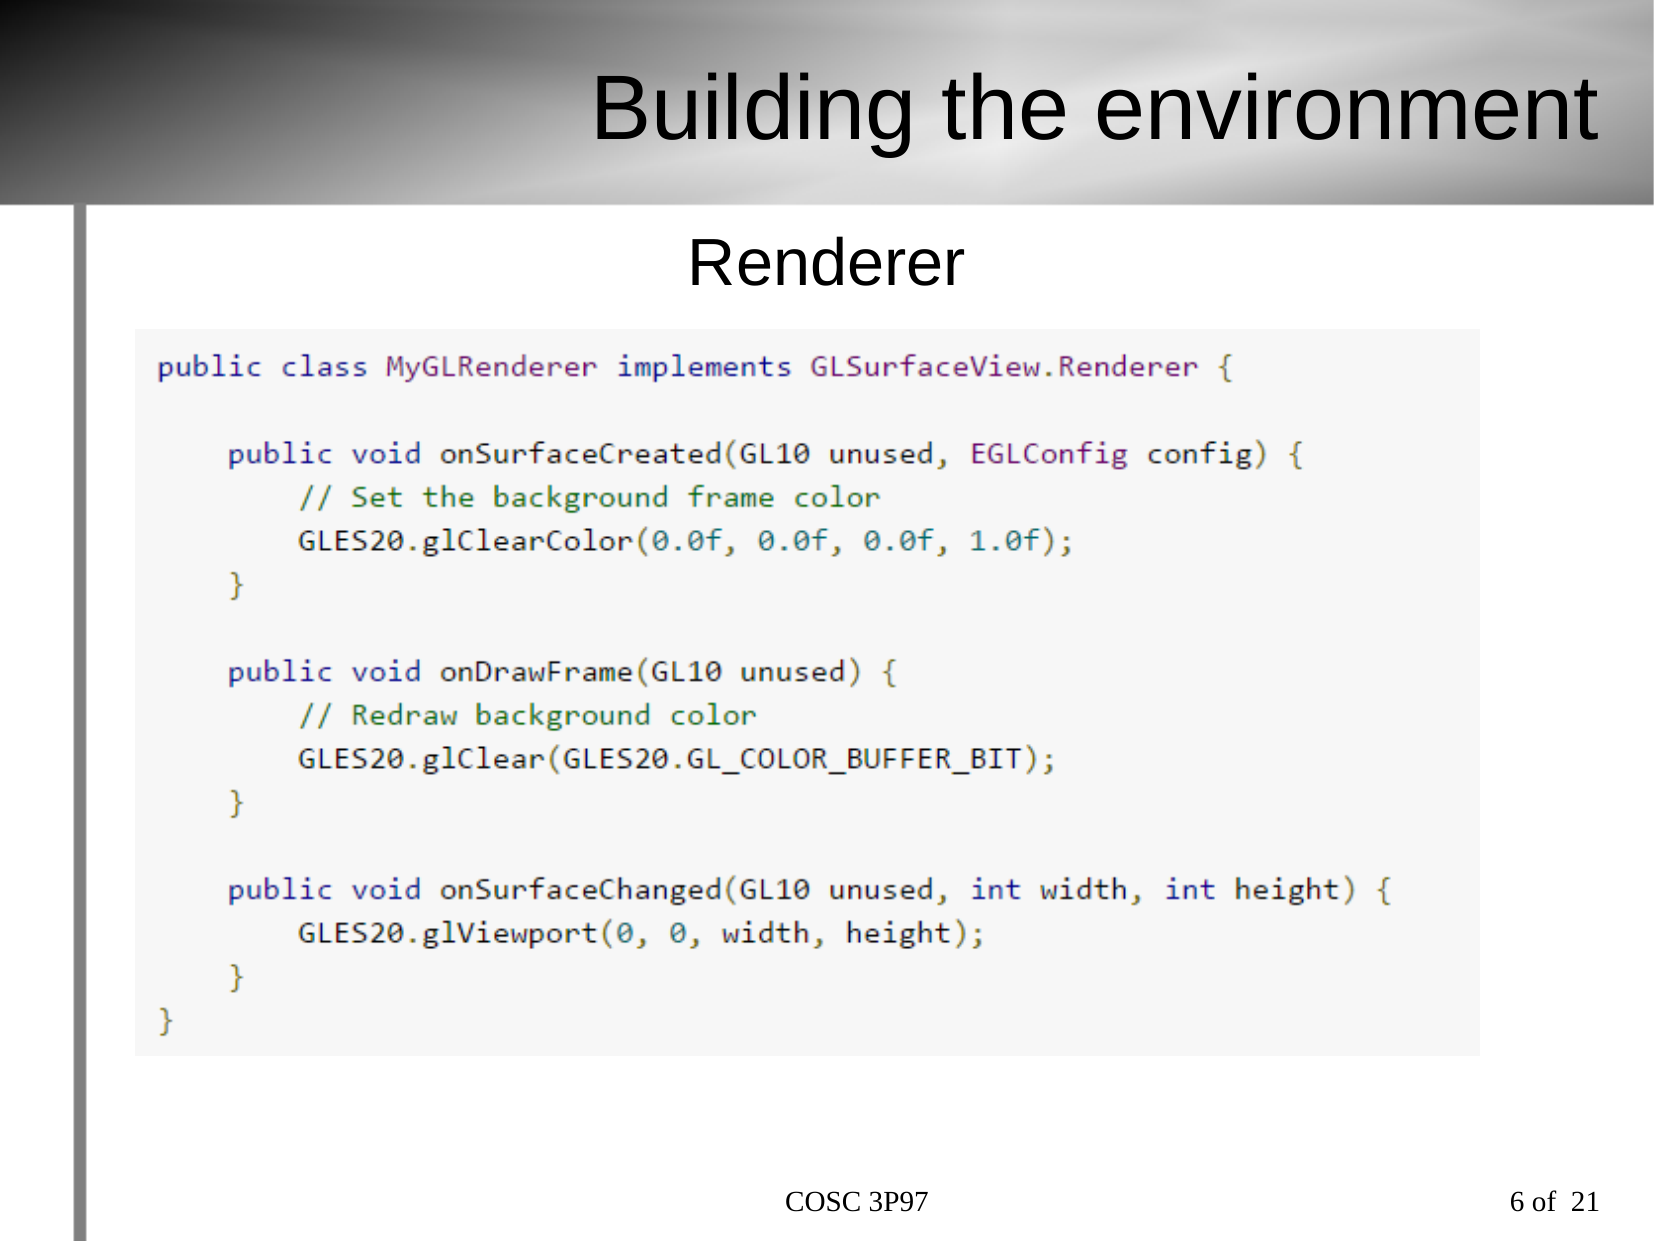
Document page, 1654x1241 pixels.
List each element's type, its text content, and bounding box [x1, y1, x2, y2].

text_box Renderer [673, 217, 981, 307]
title Building the environment [112, 13, 1601, 201]
picture [0, 0, 1654, 1241]
